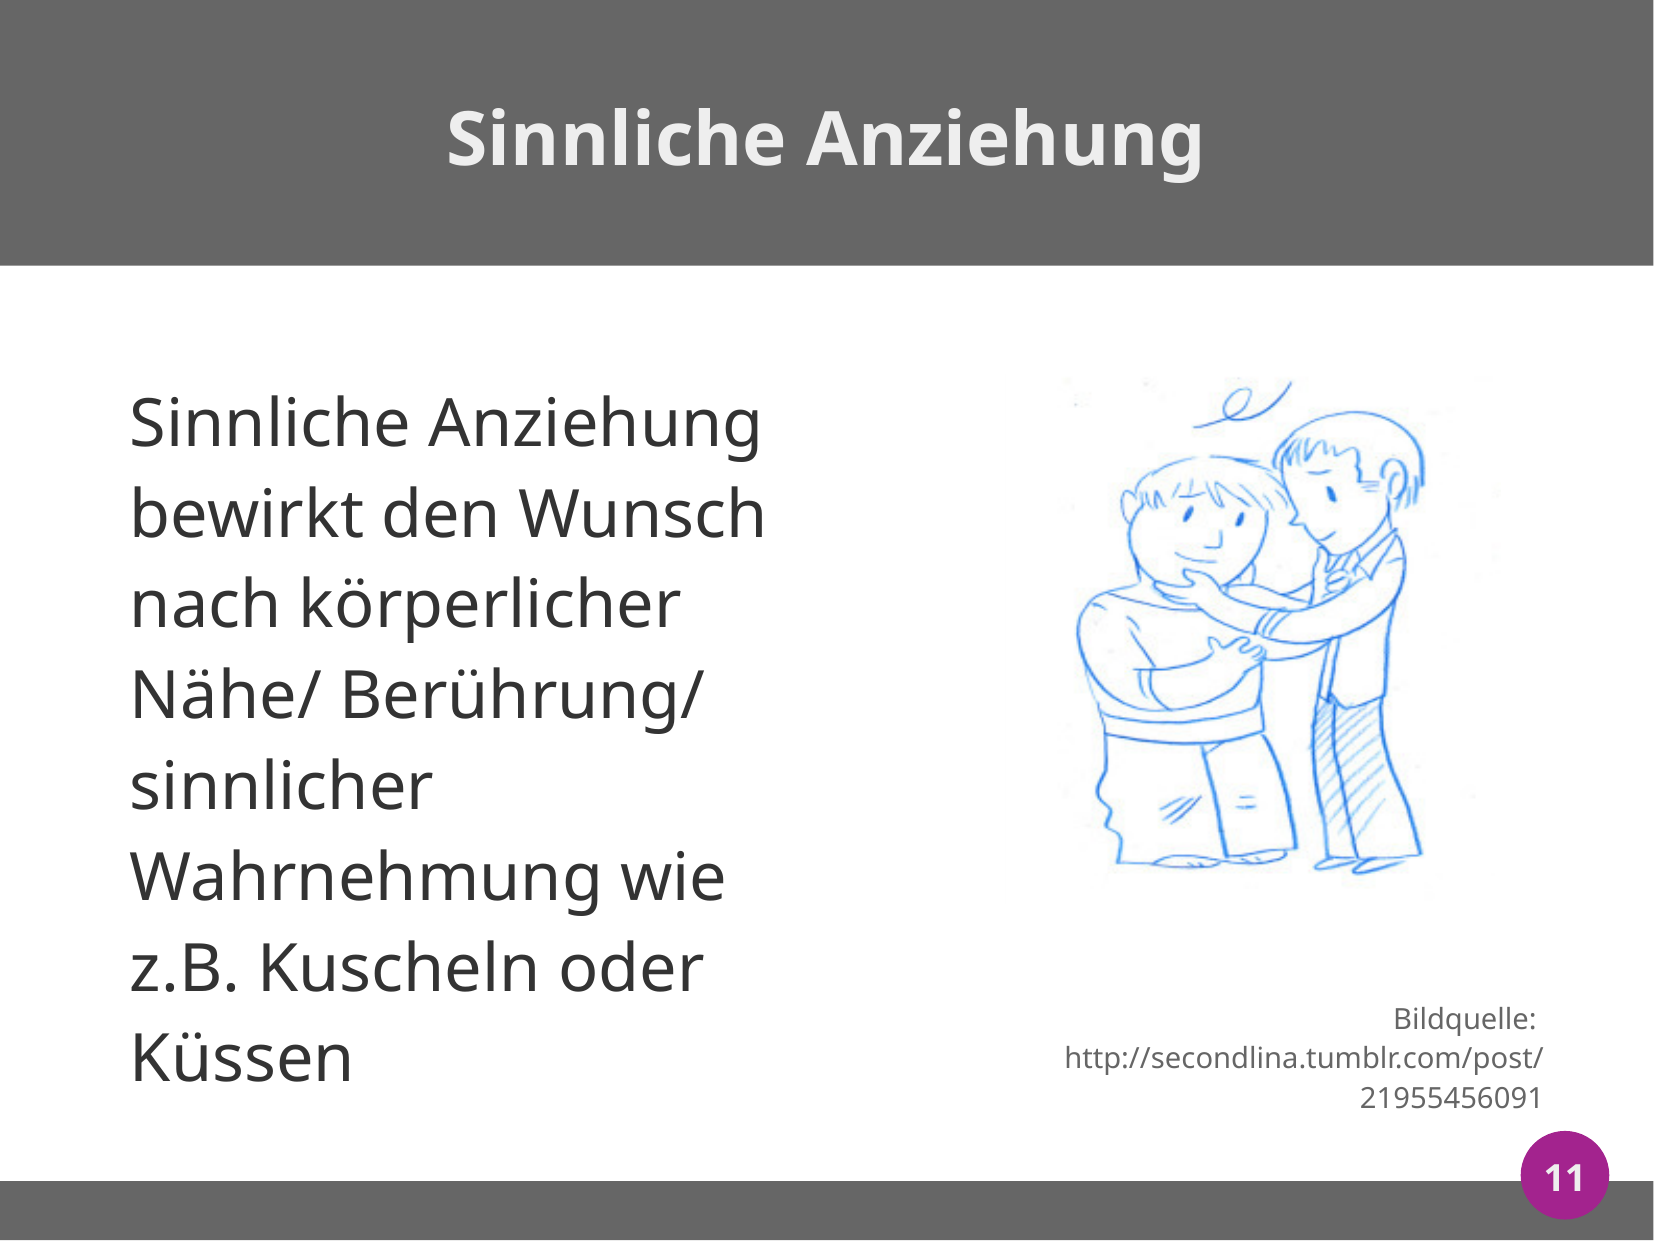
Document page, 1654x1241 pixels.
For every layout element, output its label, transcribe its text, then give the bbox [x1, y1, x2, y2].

picture [1004, 374, 1501, 904]
text_box Bildquelle: http://secondlina.tumblr.com/post/21955456091 [919, 990, 1560, 1099]
title Sinnliche Anziehung [59, 11, 1595, 260]
list Sinnliche Anziehung bewirkt den Wunsch nach körperlicher Nähe/ Berührung/ sinnlicher Wahrnehmung wie z.B. Kuscheln oder Küssen [59, 324, 809, 1152]
